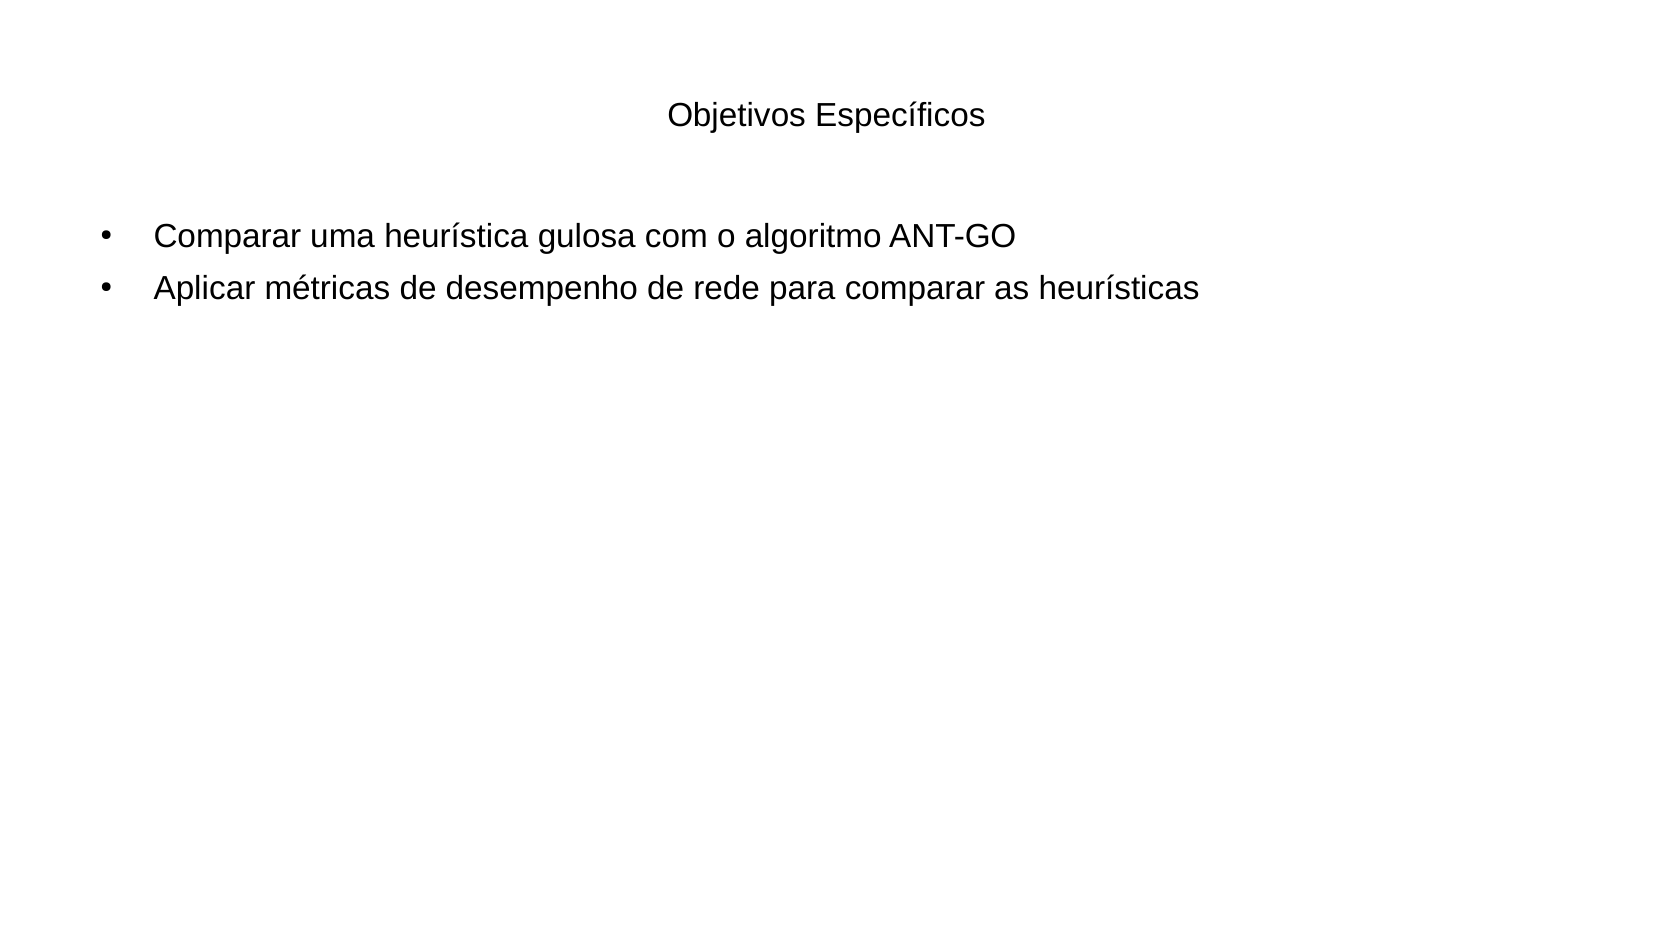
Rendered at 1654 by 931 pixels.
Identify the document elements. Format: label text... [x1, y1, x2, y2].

list Comparar uma heurística gulosa com o algoritmo ANT-GO Aplicar métricas de desempenho de rede para comparar as heurísticas [82, 217, 1571, 758]
title Objetivos Específicos [82, 37, 1571, 193]
